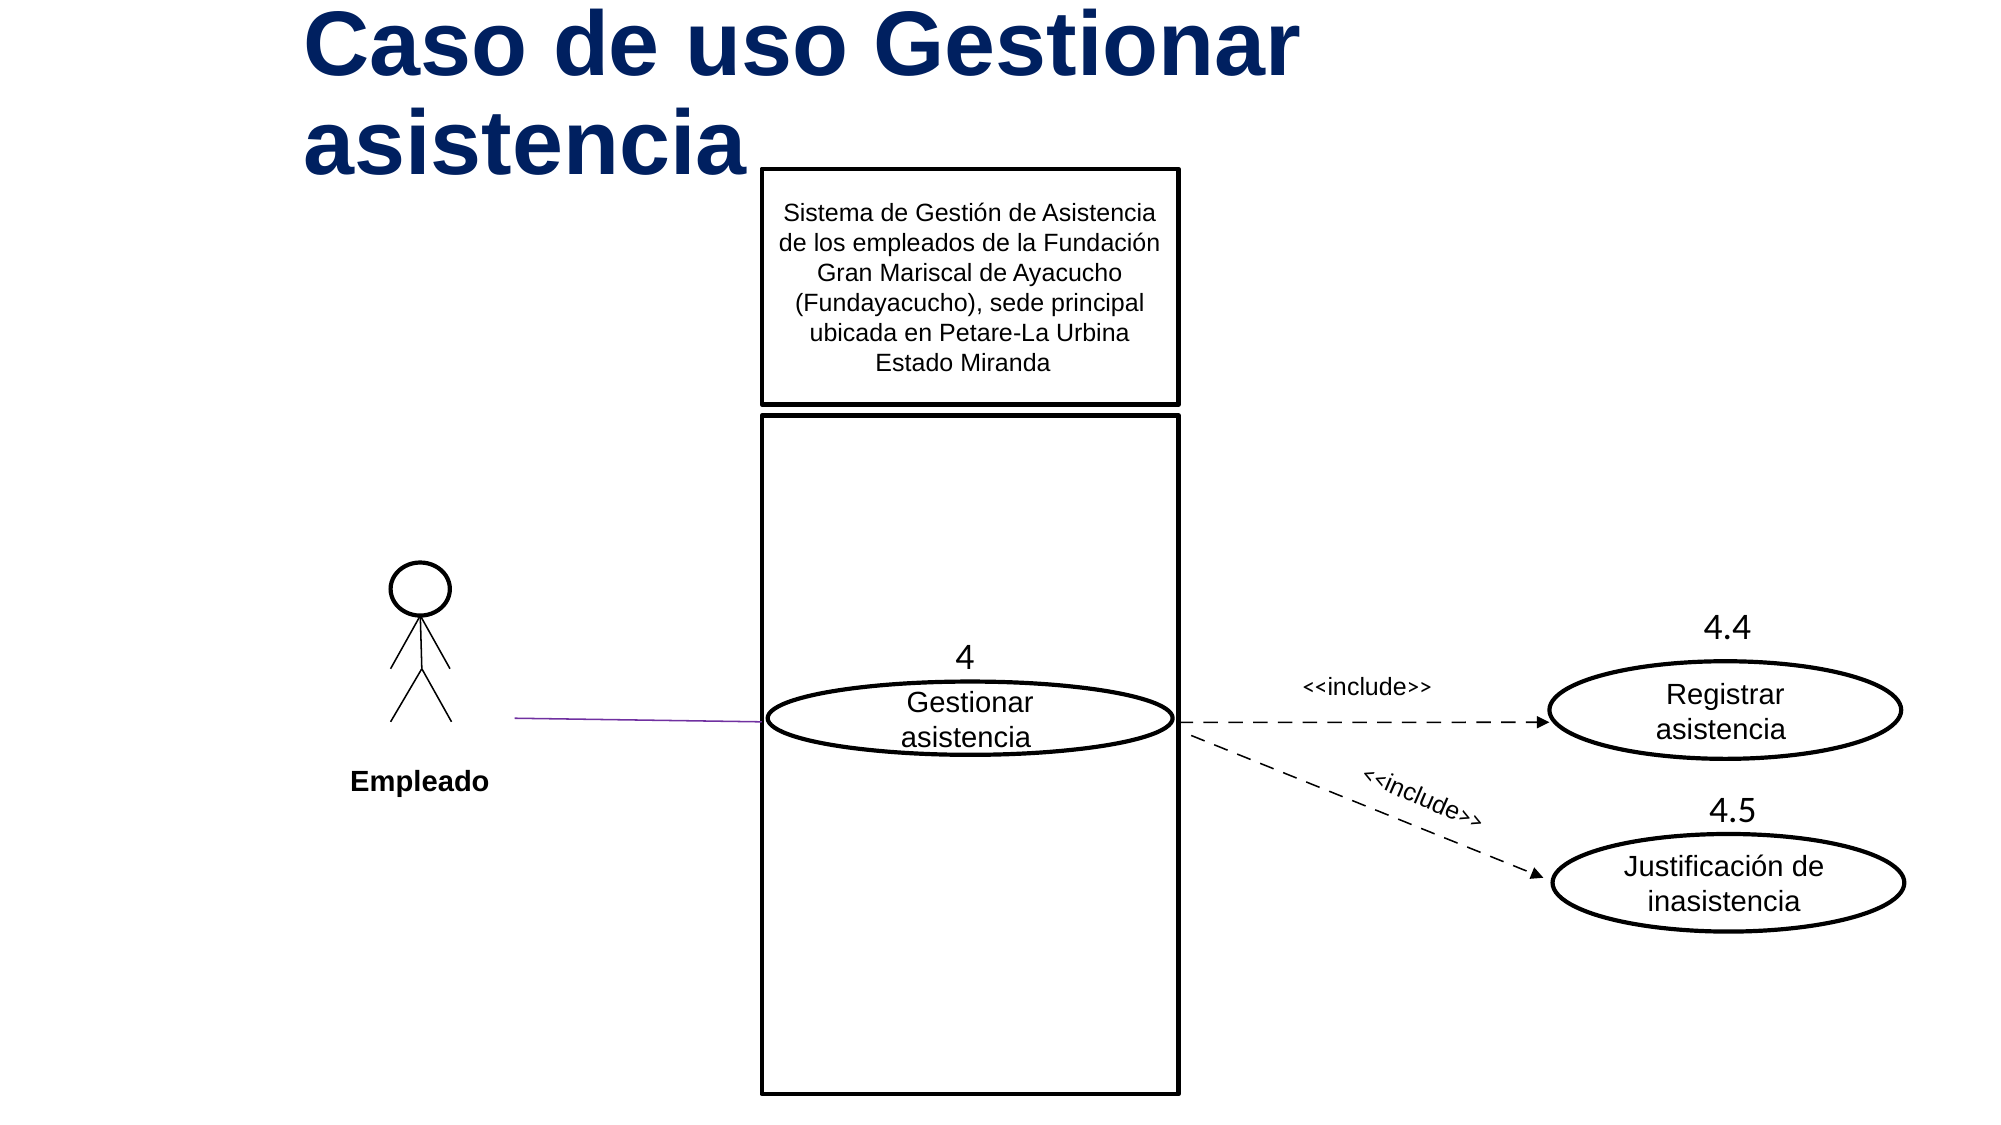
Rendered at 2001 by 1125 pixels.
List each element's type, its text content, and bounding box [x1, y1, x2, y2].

text_box [761, 415, 1179, 1095]
text_box Sistema de Gestión de Asistencia de los empleados de la Fundación Gran Mariscal de Ayacucho (Fundayacucho), sede principal ubicada en Petare-La Urbina Estado Miranda [761, 168, 1179, 405]
text_box Registrar asistencia [1549, 661, 1902, 759]
text_box 4.4 [1688, 594, 1802, 655]
text_box Empleado [335, 754, 515, 805]
text_box 4 [940, 624, 1013, 685]
text_box <<include>> [1287, 662, 1489, 708]
text_box Gestionar asistencia [767, 681, 1173, 755]
text_box [390, 562, 450, 616]
text_box Caso de uso Gestionar asistencia [288, 38, 1751, 154]
text_box <<include>> [1341, 744, 1544, 866]
text_box 4.5 [1694, 777, 1807, 837]
text_box Justificación de inasistencia [1552, 834, 1905, 932]
